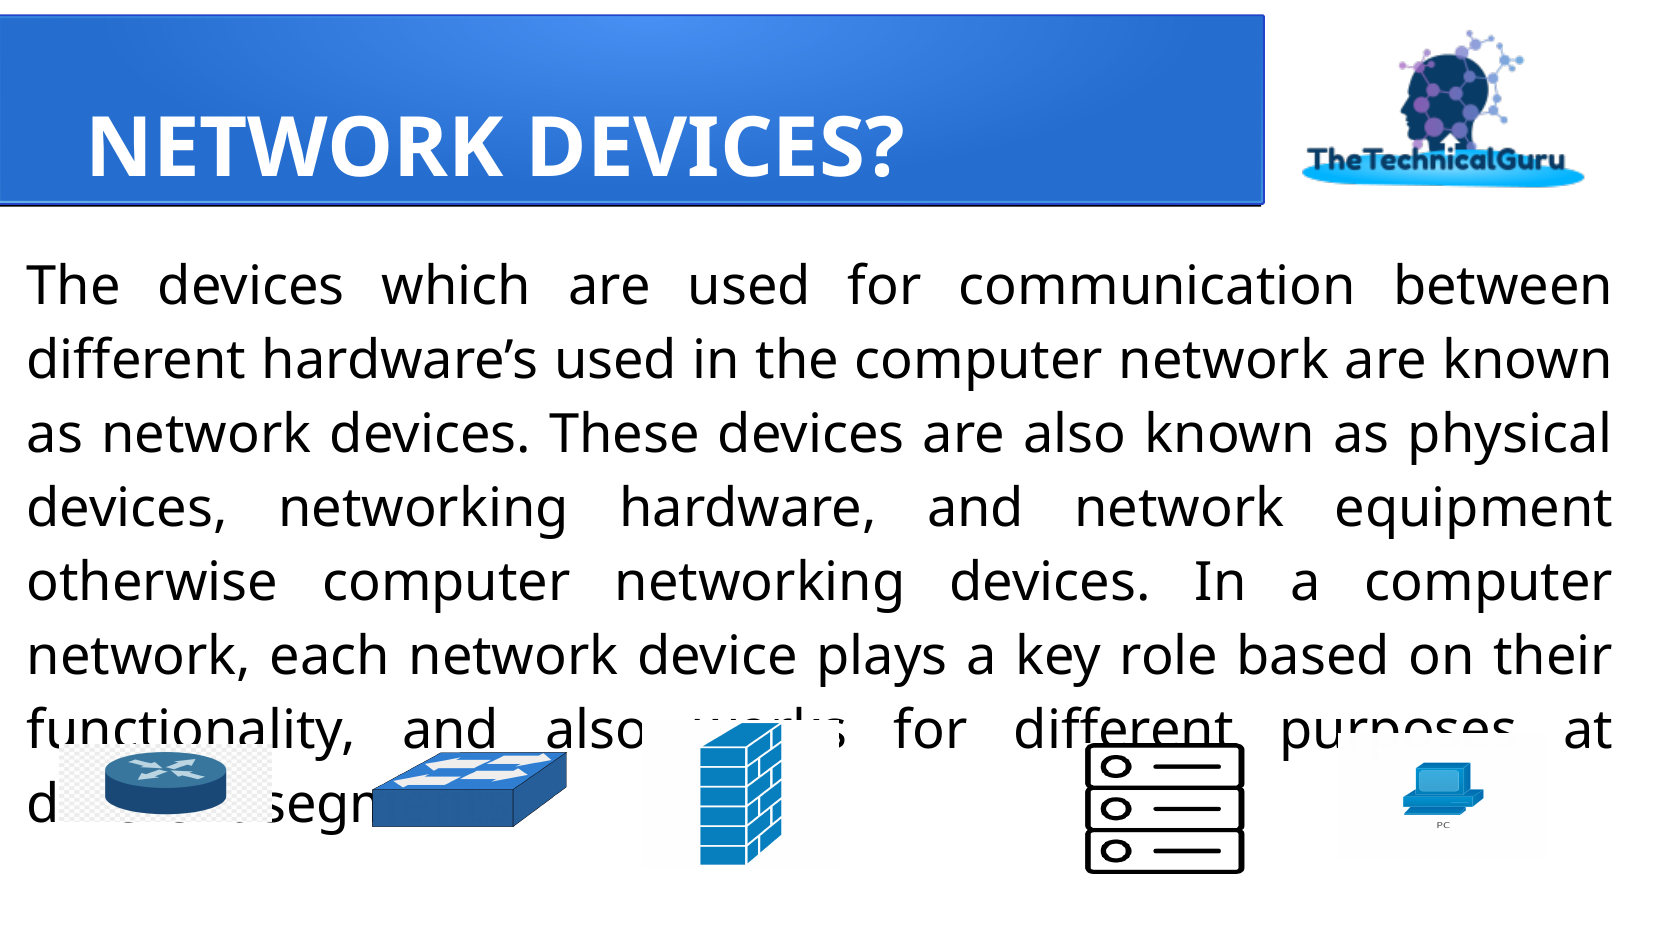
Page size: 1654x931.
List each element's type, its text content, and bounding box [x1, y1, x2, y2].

picture [1287, 0, 1600, 266]
picture [642, 720, 839, 868]
picture [372, 752, 567, 827]
picture [59, 744, 272, 822]
picture [1338, 733, 1548, 859]
text_box The devices which are used for communication between different hardware’s used in the computer network are known as network devices. These devices are also known as physical devices, networking hardware, and network equipment otherwise computer networking devices. In a computer network, each network device plays a key role based on their functionality, and also works for different purposes at different segments. [11, 239, 1630, 734]
text_box NETWORK DEVICES? [70, 79, 912, 200]
picture [1077, 743, 1252, 875]
